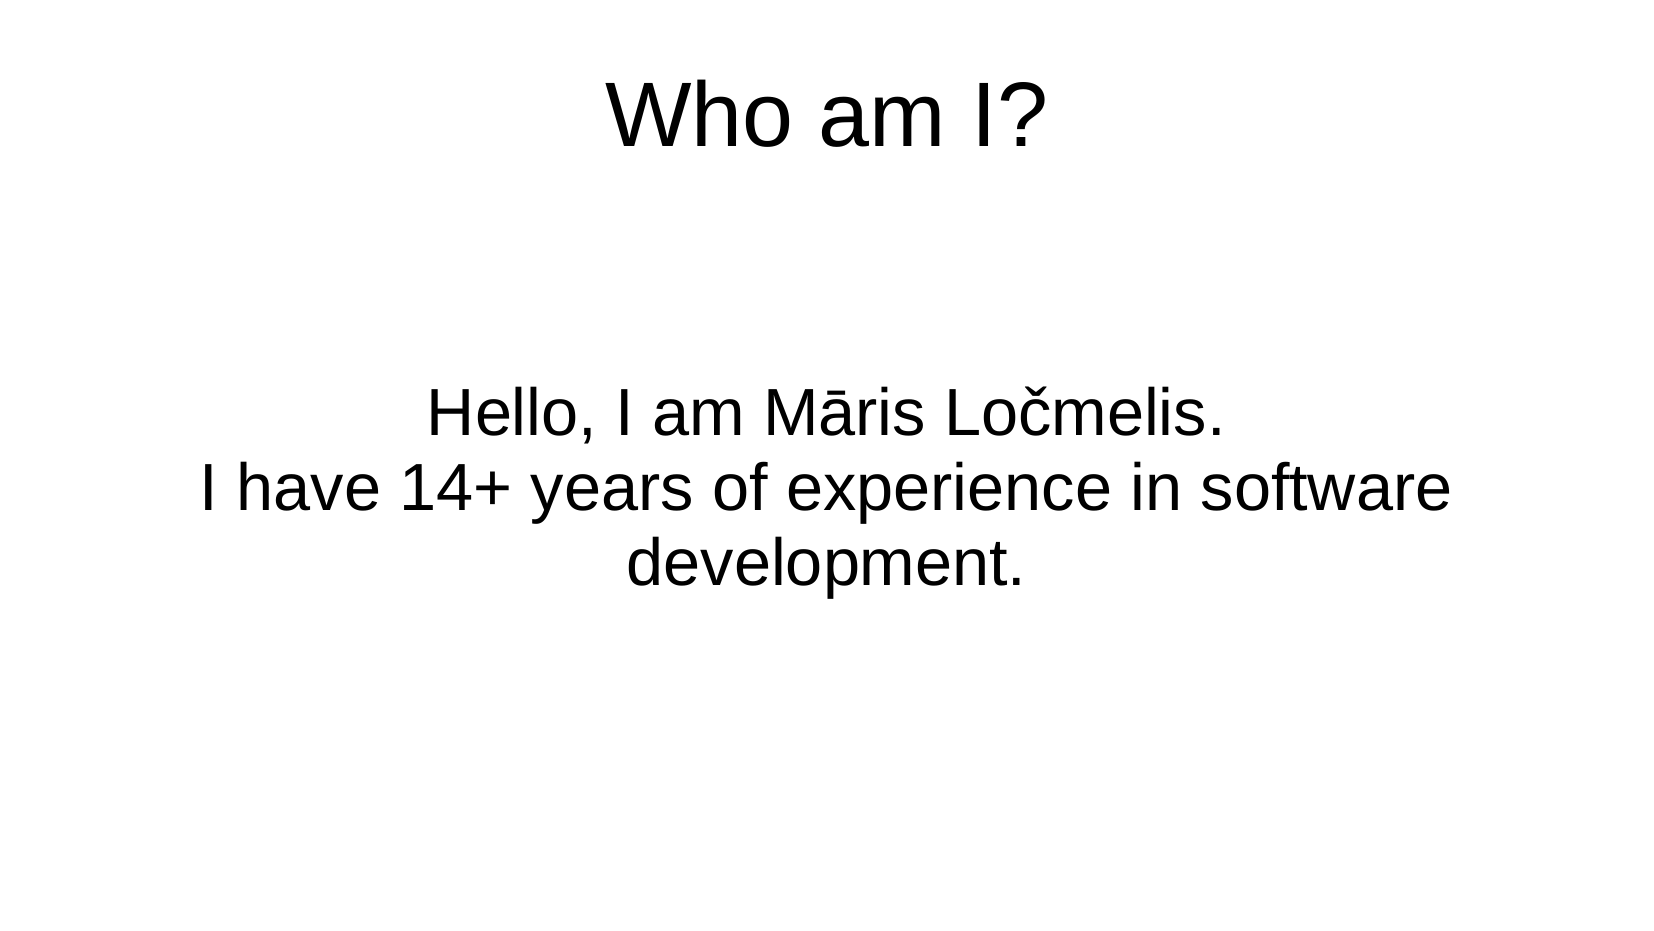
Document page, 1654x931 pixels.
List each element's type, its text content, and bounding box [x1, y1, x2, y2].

title Who am I? [82, 37, 1571, 193]
subtitle Hello, I am Māris Ločmelis. I have 14+ years of experience in software development. [82, 217, 1571, 758]
